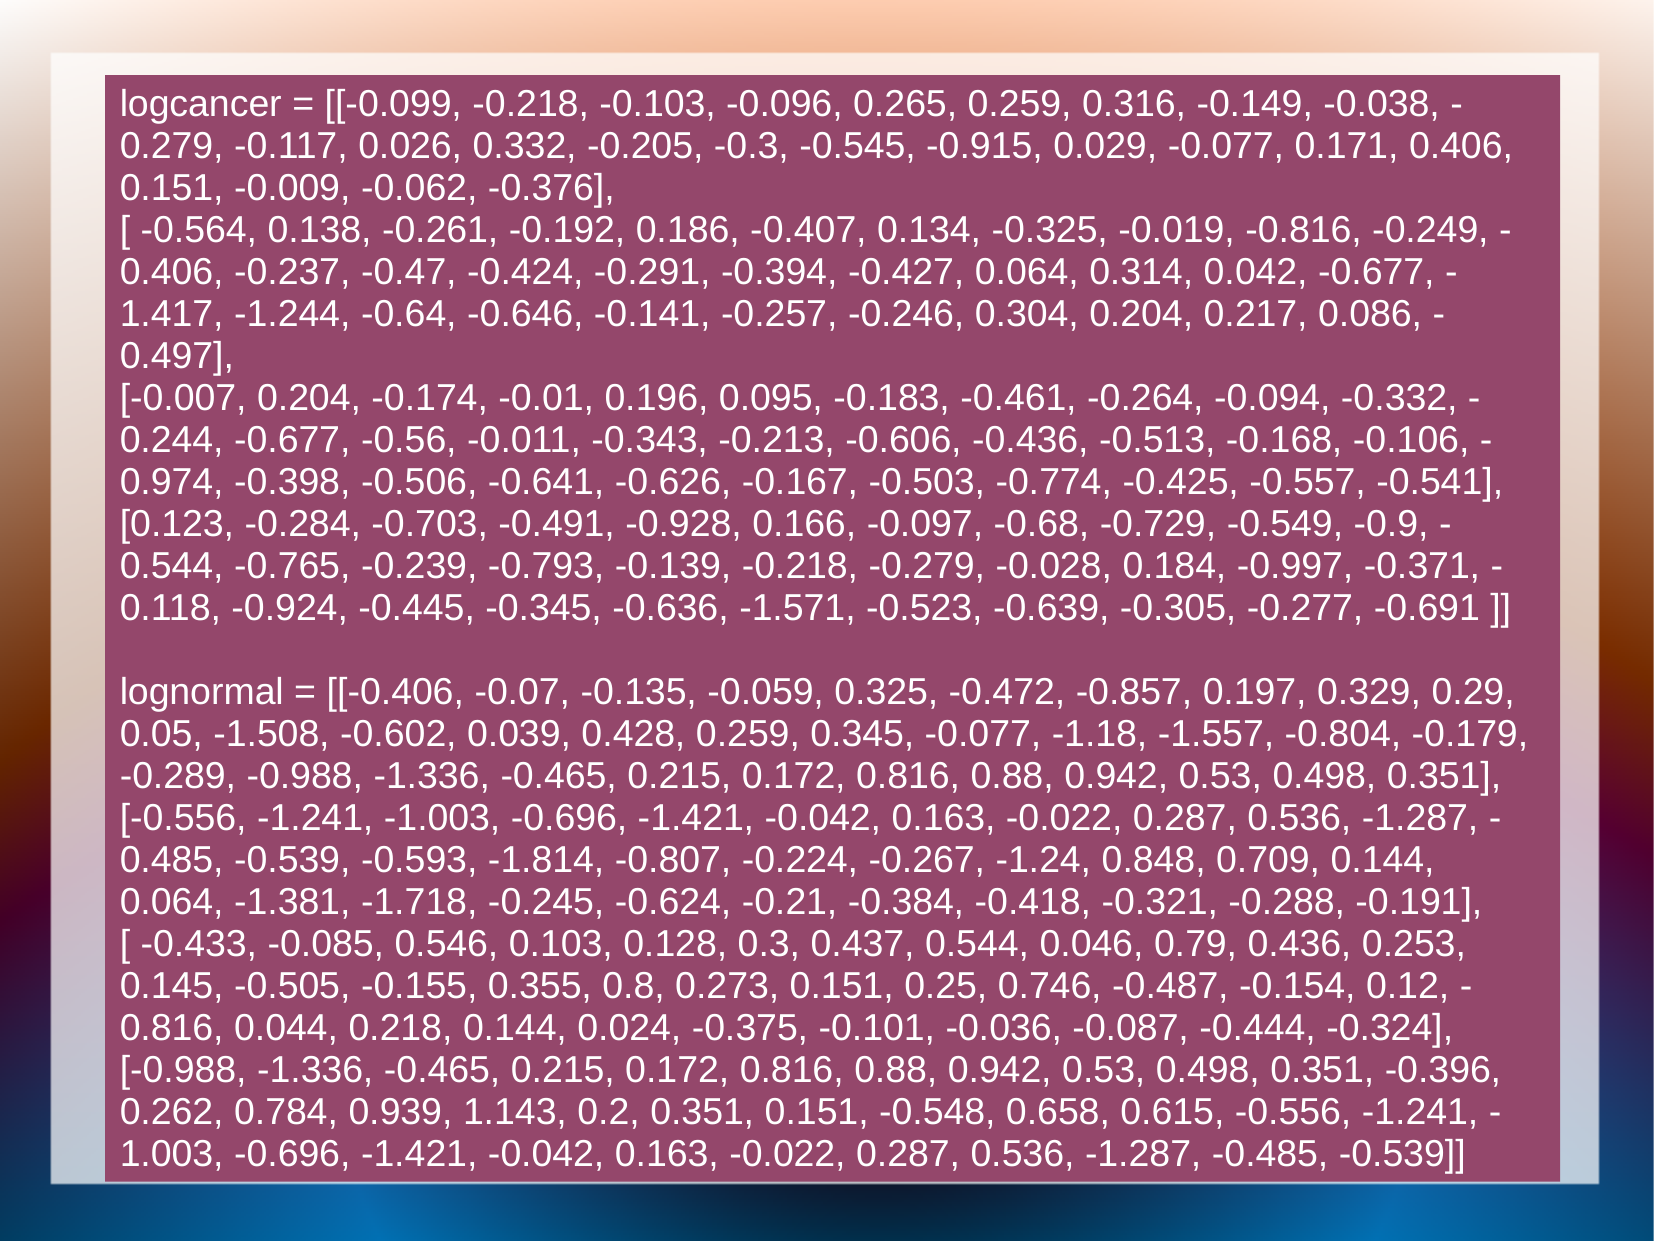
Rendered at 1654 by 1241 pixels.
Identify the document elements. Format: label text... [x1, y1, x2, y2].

text_box logcancer = [[-0.099, -0.218, -0.103, -0.096, 0.265, 0.259, 0.316, -0.149, -0.038, -0.279, -0.117, 0.026, 0.332, -0.205, -0.3, -0.545, -0.915, 0.029, -0.077, 0.171, 0.406, 0.151, -0.009, -0.062, -0.376], [ -0.564, 0.138, -0.261, -0.192, 0.186, -0.407, 0.134, -0.325, -0.019, -0.816, -0.249, -0.406, -0.237, -0.47, -0.424, -0.291, -0.394, -0.427, 0.064, 0.314, 0.042, -0.677, -1.417, -1.244, -0.64, -0.646, -0.141, -0.257, -0.246, 0.304, 0.204, 0.217, 0.086, -0.497], [-0.007, 0.204, -0.174, -0.01, 0.196, 0.095, -0.183, -0.461, -0.264, -0.094, -0.332, -0.244, -0.677, -0.56, -0.011, -0.343, -0.213, -0.606, -0.436, -0.513, -0.168, -0.106, -0.974, -0.398, -0.506, -0.641, -0.626, -0.167, -0.503, -0.774, -0.425, -0.557, -0.541], [0.123, -0.284, -0.703, -0.491, -0.928, 0.166, -0.097, -0.68, -0.729, -0.549, -0.9, -0.544, -0.765, -0.239, -0.793, -0.139, -0.218, -0.279, -0.028, 0.184, -0.997, -0.371, -0.118, -0.924, -0.445, -0.345, -0.636, -1.571, -0.523, -0.639, -0.305, -0.277, -0.691 ]] lognormal = [[-0.406, -0.07, -0.135, -0.059, 0.325, -0.472, -0.857, 0.197, 0.329, 0.29, 0.05, -1.508, -0.602, 0.039, 0.428, 0.259, 0.345, -0.077, -1.18, -1.557, -0.804, -0.179, -0.289, -0.988, -1.336, -0.465, 0.215, 0.172, 0.816, 0.88, 0.942, 0.53, 0.498, 0.351], [-0.556, -1.241, -1.003, -0.696, -1.421, -0.042, 0.163, -0.022, 0.287, 0.536, -1.287, -0.485, -0.539, -0.593, -1.814, -0.807, -0.224, -0.267, -1.24, 0.848, 0.709, 0.144, 0.064, -1.381, -1.718, -0.245, -0.624, -0.21, -0.384, -0.418, -0.321, -0.288, -0.191], [ -0.433, -0.085, 0.546, 0.103, 0.128, 0.3, 0.437, 0.544, 0.046, 0.79, 0.436, 0.253, 0.145, -0.505, -0.155, 0.355, 0.8, 0.273, 0.151, 0.25, 0.746, -0.487, -0.154, 0.12, -0.816, 0.044, 0.218, 0.144, 0.024, -0.375, -0.101, -0.036, -0.087, -0.444, -0.324], [-0.988, -1.336, -0.465, 0.215, 0.172, 0.816, 0.88, 0.942, 0.53, 0.498, 0.351, -0.396, 0.262, 0.784, 0.939, 1.143, 0.2, 0.351, 0.151, -0.548, 0.658, 0.615, -0.556, -1.241, -1.003, -0.696, -1.421, -0.042, 0.163, -0.022, 0.287, 0.536, -1.287, -0.485, -0.539]] [105, 75, 1561, 1182]
picture [0, 0, 1654, 1241]
